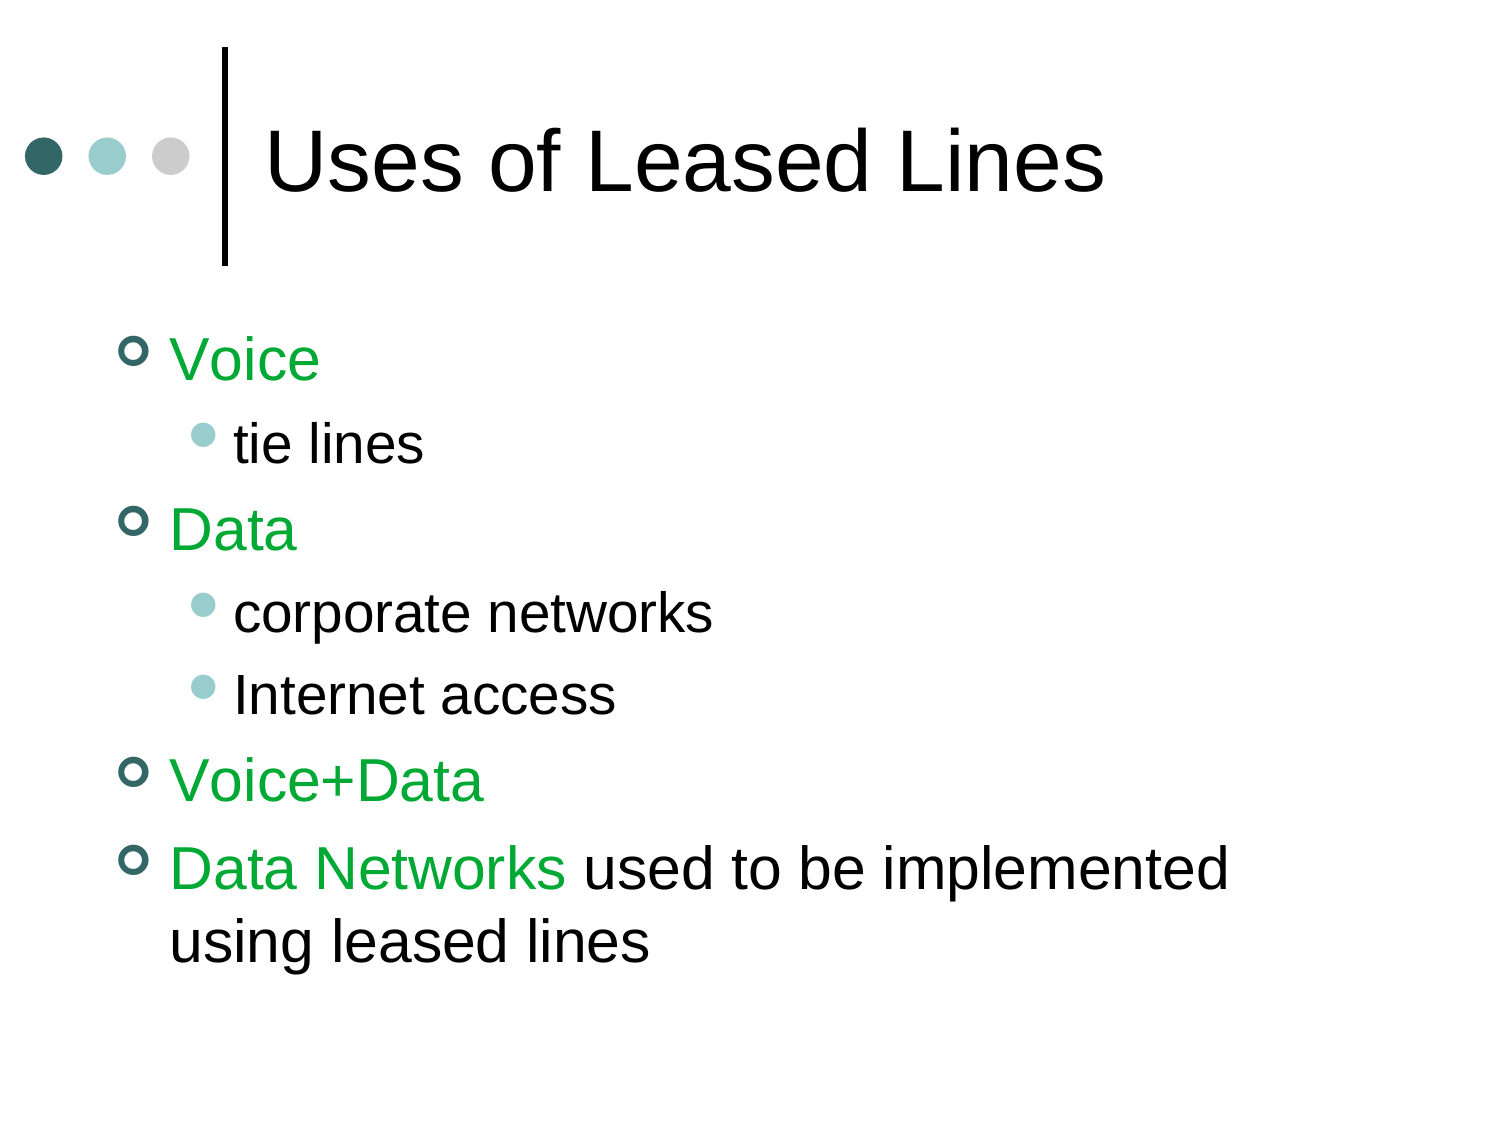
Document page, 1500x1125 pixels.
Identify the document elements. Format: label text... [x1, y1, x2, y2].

list Voice tie lines Data corporate networks Internet access Voice+Data Data Networks used to be implemented using leased lines [100, 312, 1400, 988]
title Uses of Leased Lines [249, 31, 1401, 282]
